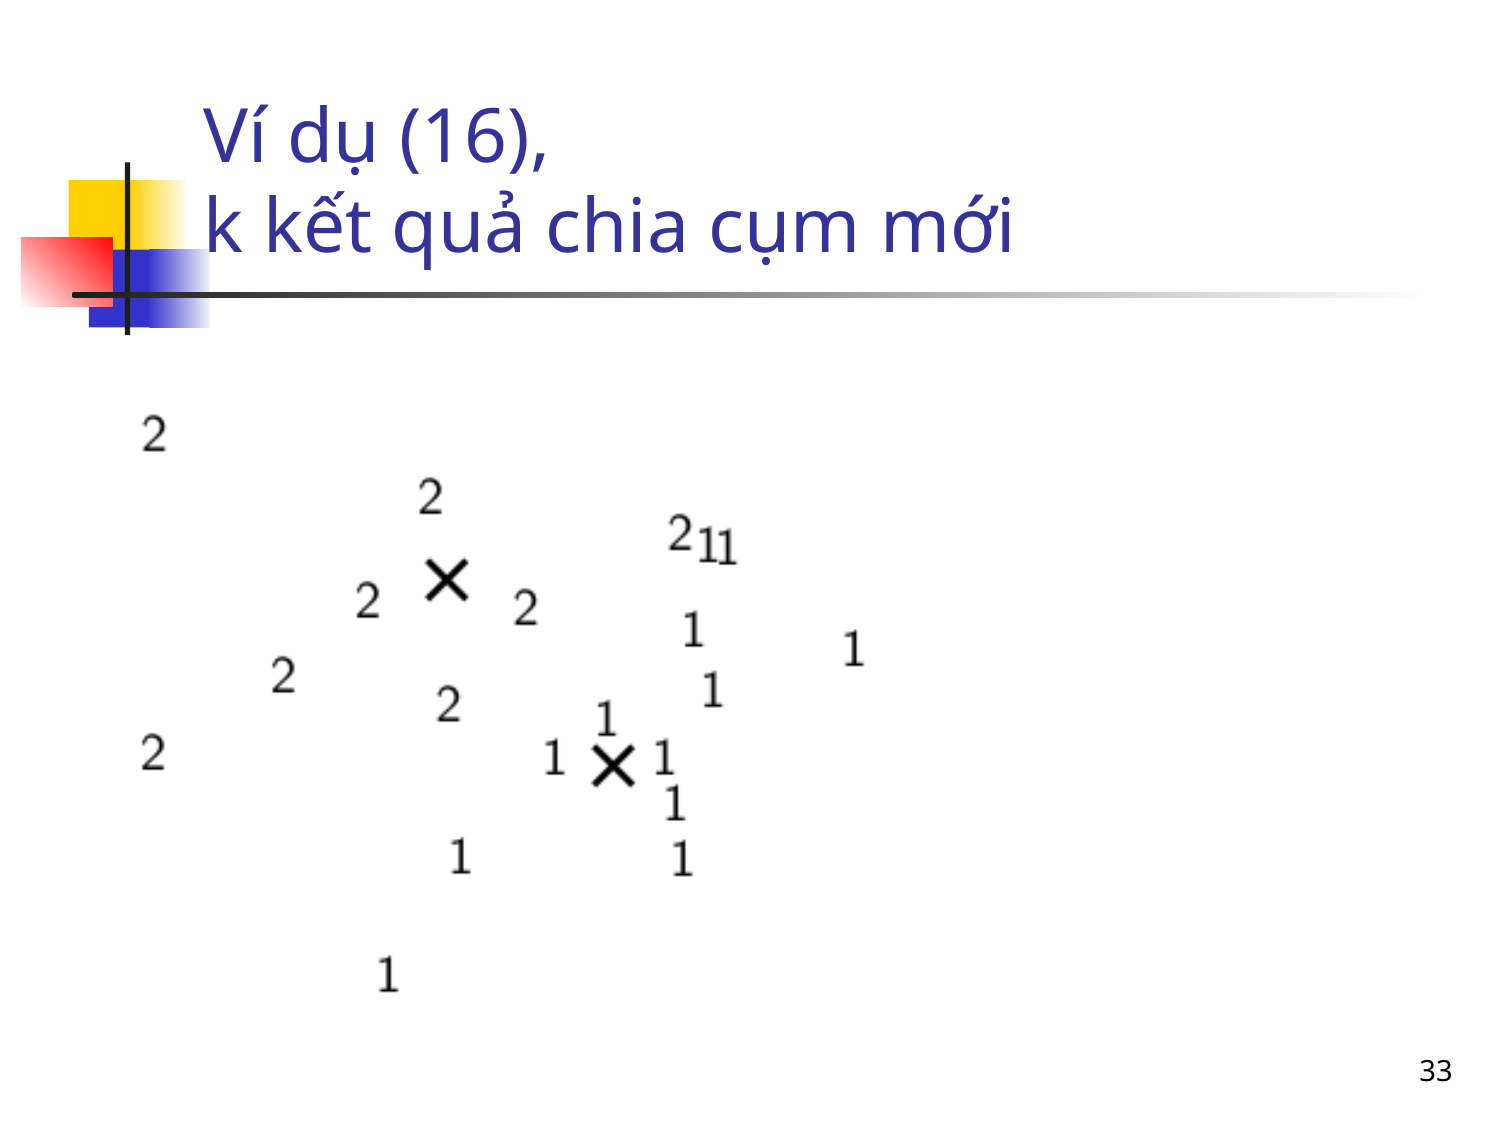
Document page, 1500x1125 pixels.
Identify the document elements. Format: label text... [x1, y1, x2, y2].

picture [90, 389, 891, 1019]
slide_number <number> [1155, 1024, 1468, 1100]
title Ví dụ (16), k kết quả chia cụm mới [188, 35, 1468, 275]
